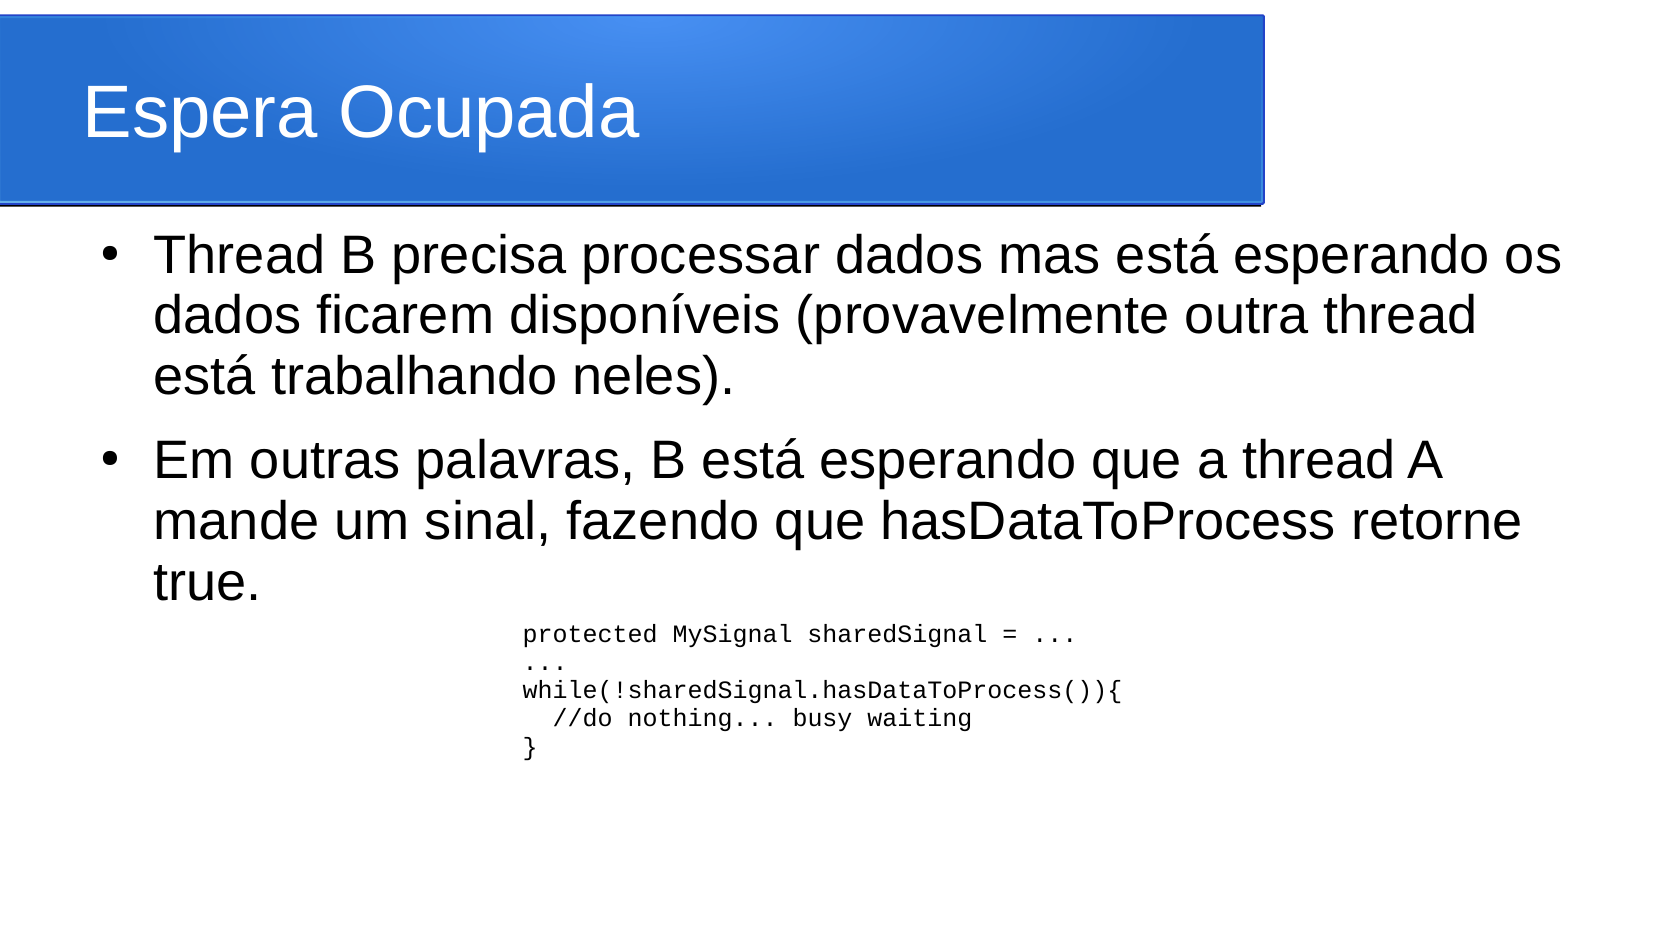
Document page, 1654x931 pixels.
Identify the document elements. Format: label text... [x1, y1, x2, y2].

text_box protected MySignal sharedSignal = ... ... while(!sharedSignal.hasDataToProcess()){ //do nothing... busy waiting } [507, 614, 1170, 827]
title Espera Ocupada [82, 35, 1235, 189]
list Thread B precisa processar dados mas está esperando os dados ficarem disponíveis (provavelmente outra thread está trabalhando neles). Em outras palavras, B está esperando que a thread A mande um sinal, fazendo que hasDataToProcess retorne true. [82, 224, 1571, 764]
